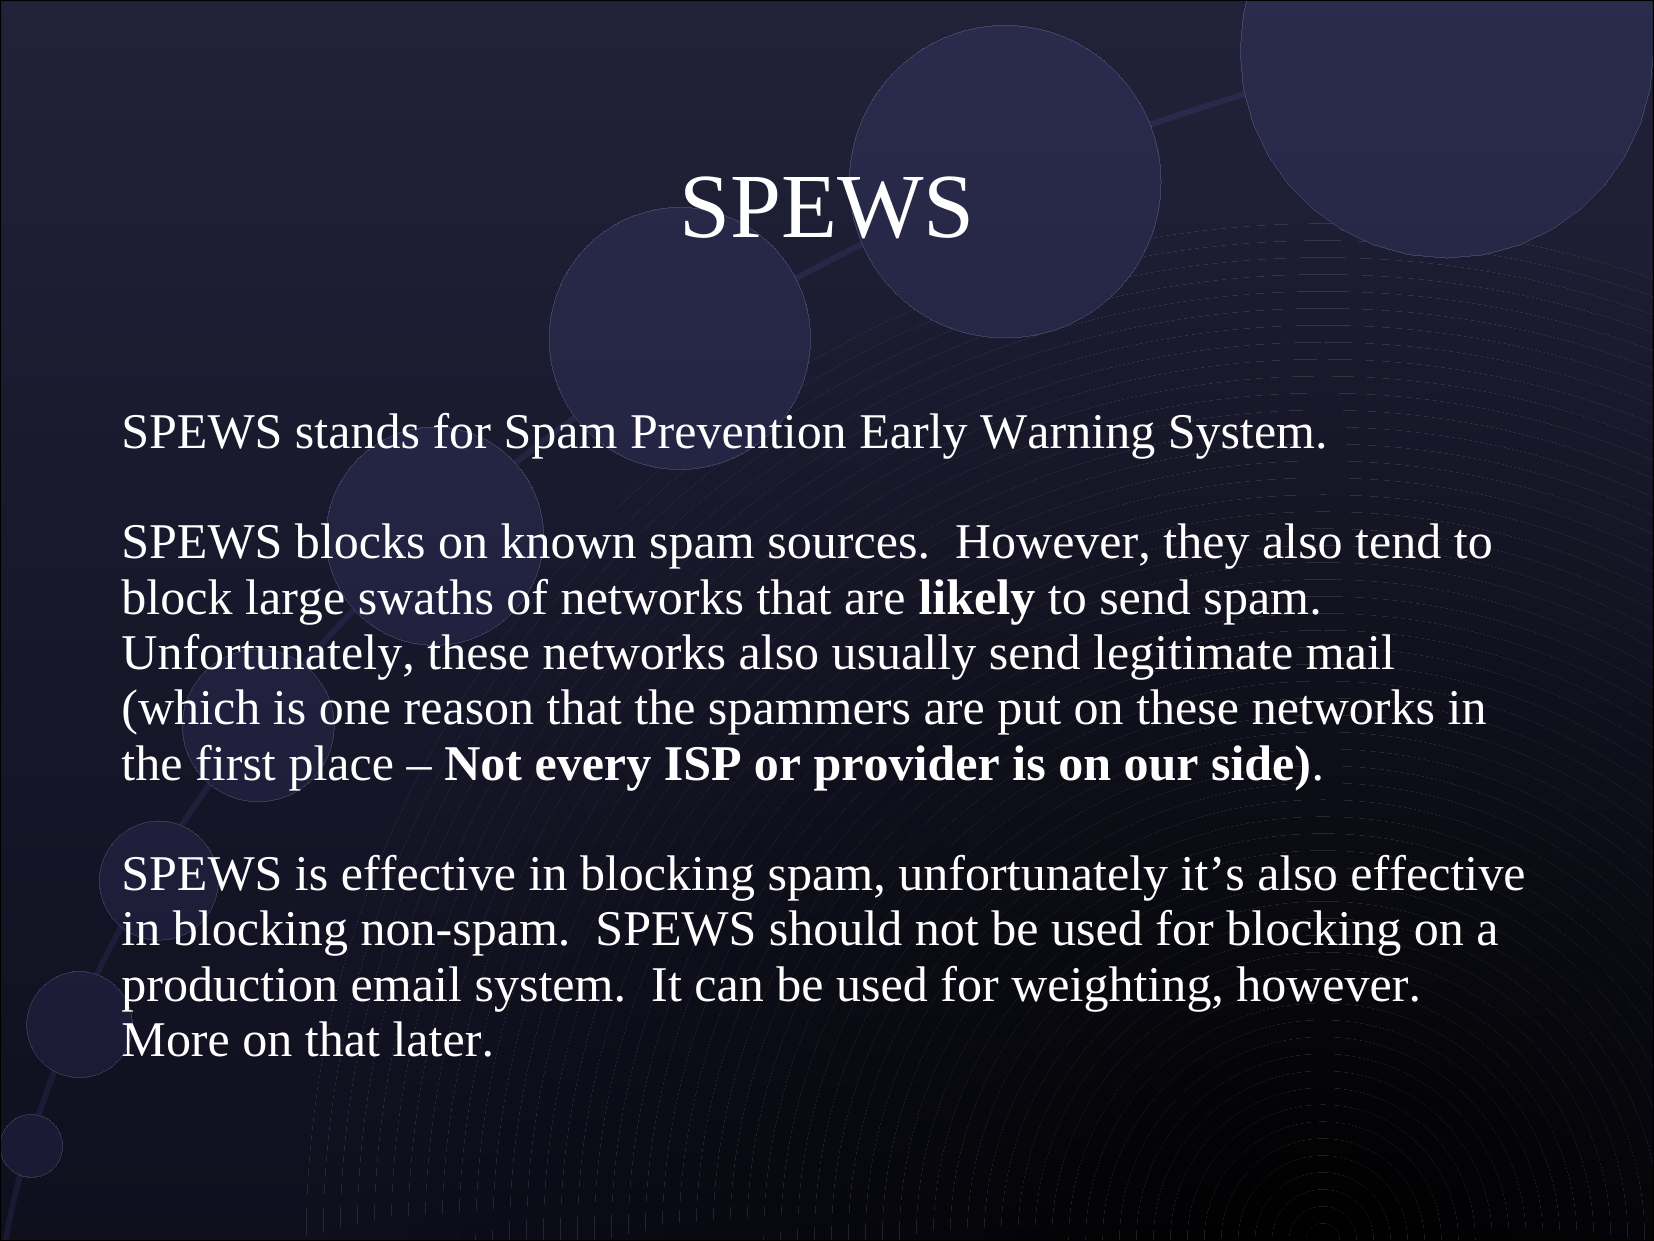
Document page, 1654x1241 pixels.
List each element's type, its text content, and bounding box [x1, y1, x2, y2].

title SPEWS [121, 102, 1534, 311]
subtitle SPEWS stands for Spam Prevention Early Warning System. SPEWS blocks on known spam sources. However, they also tend to block large swaths of networks that are likely to send spam. Unfortunately, these networks also usually send legitimate mail (which is one reason that the spammers are put on these networks in the first place – Not every ISP or provider is on our side). SPEWS is effective in blocking spam, unfortunately it’s also effective in blocking non-spam. SPEWS should not be used for blocking on a production email system. It can be used for weighting, however. More on that later. [121, 340, 1534, 1131]
